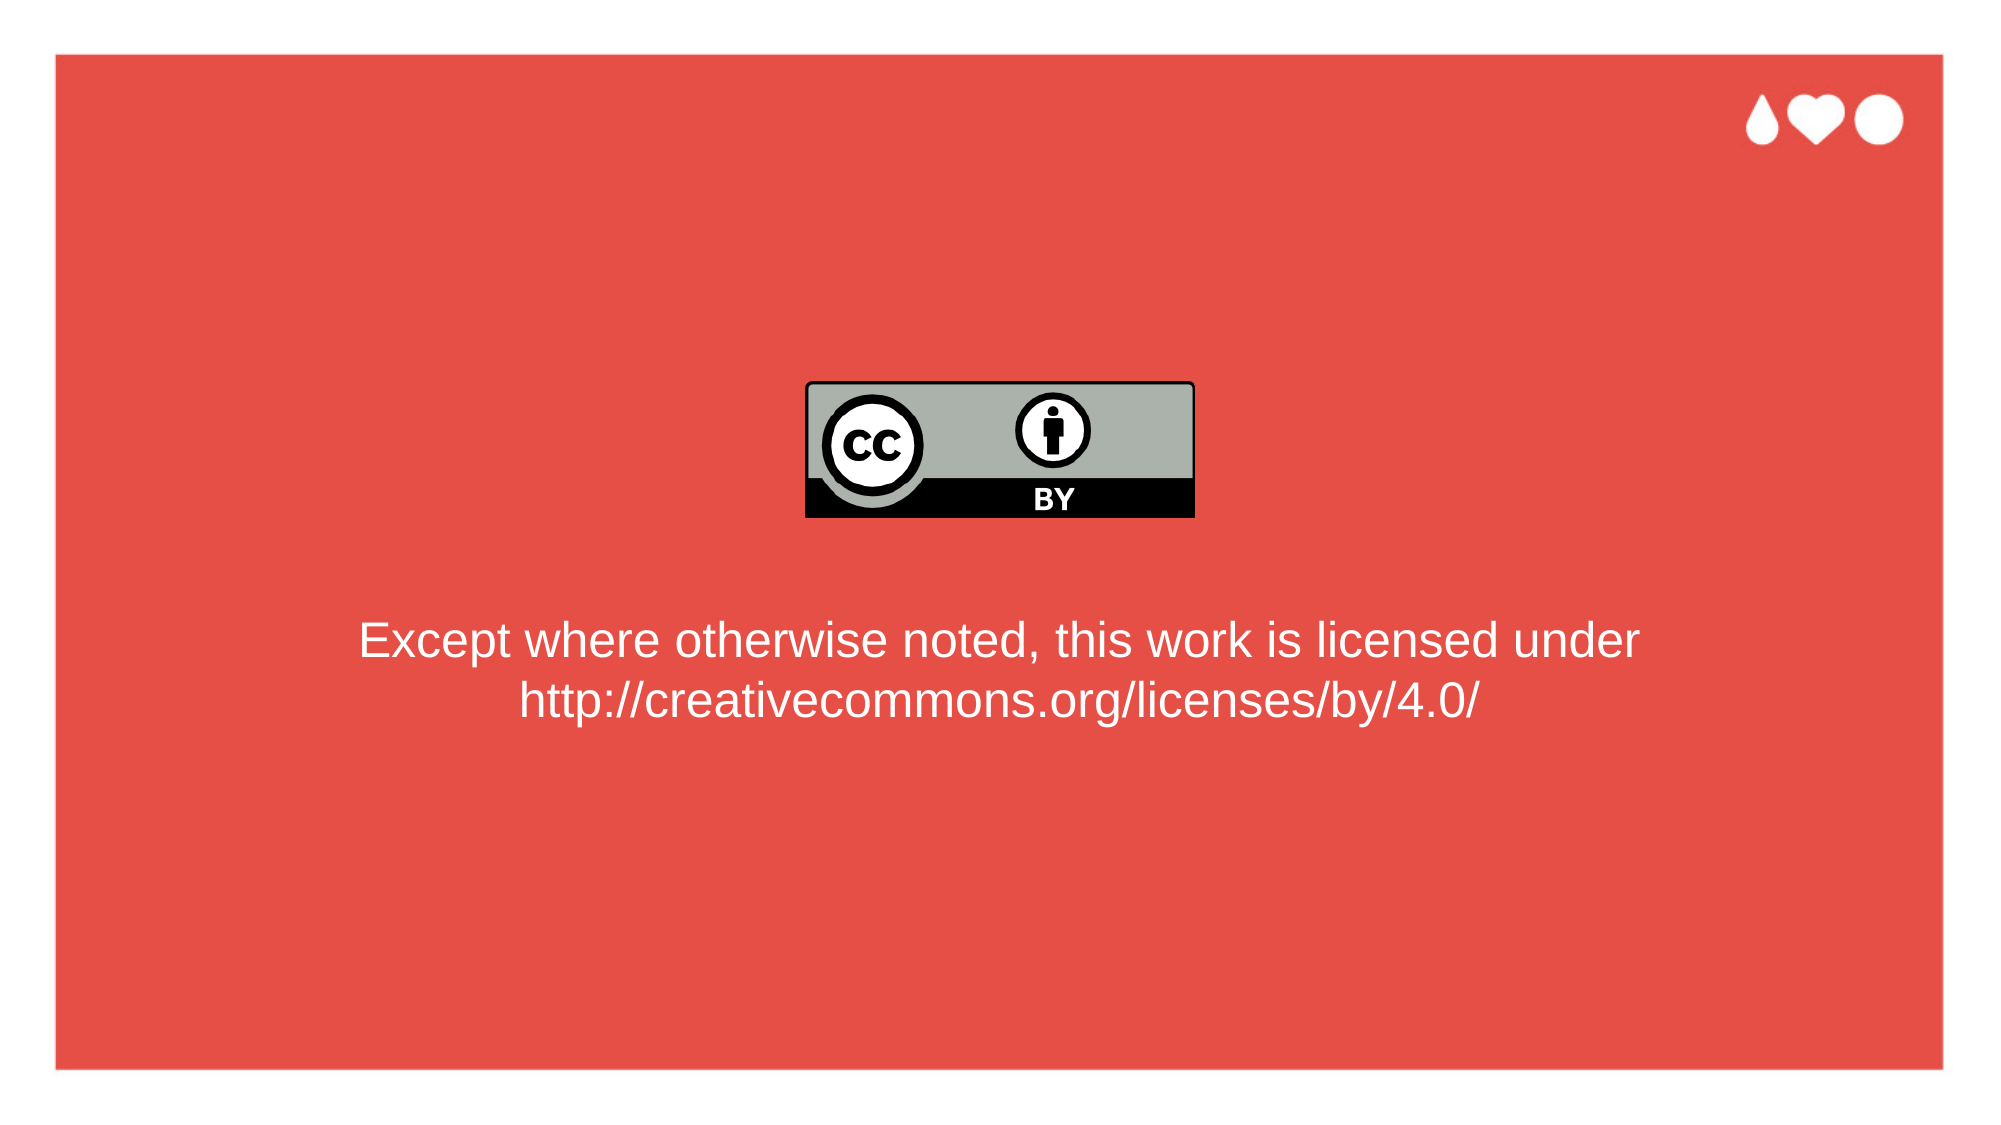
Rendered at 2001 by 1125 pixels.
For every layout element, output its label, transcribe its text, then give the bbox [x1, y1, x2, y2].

picture [805, 381, 1195, 518]
title Except where otherwise noted, this work is licensed under http://creativecommons.org/licenses/by/4.0/ [56, 607, 1944, 753]
